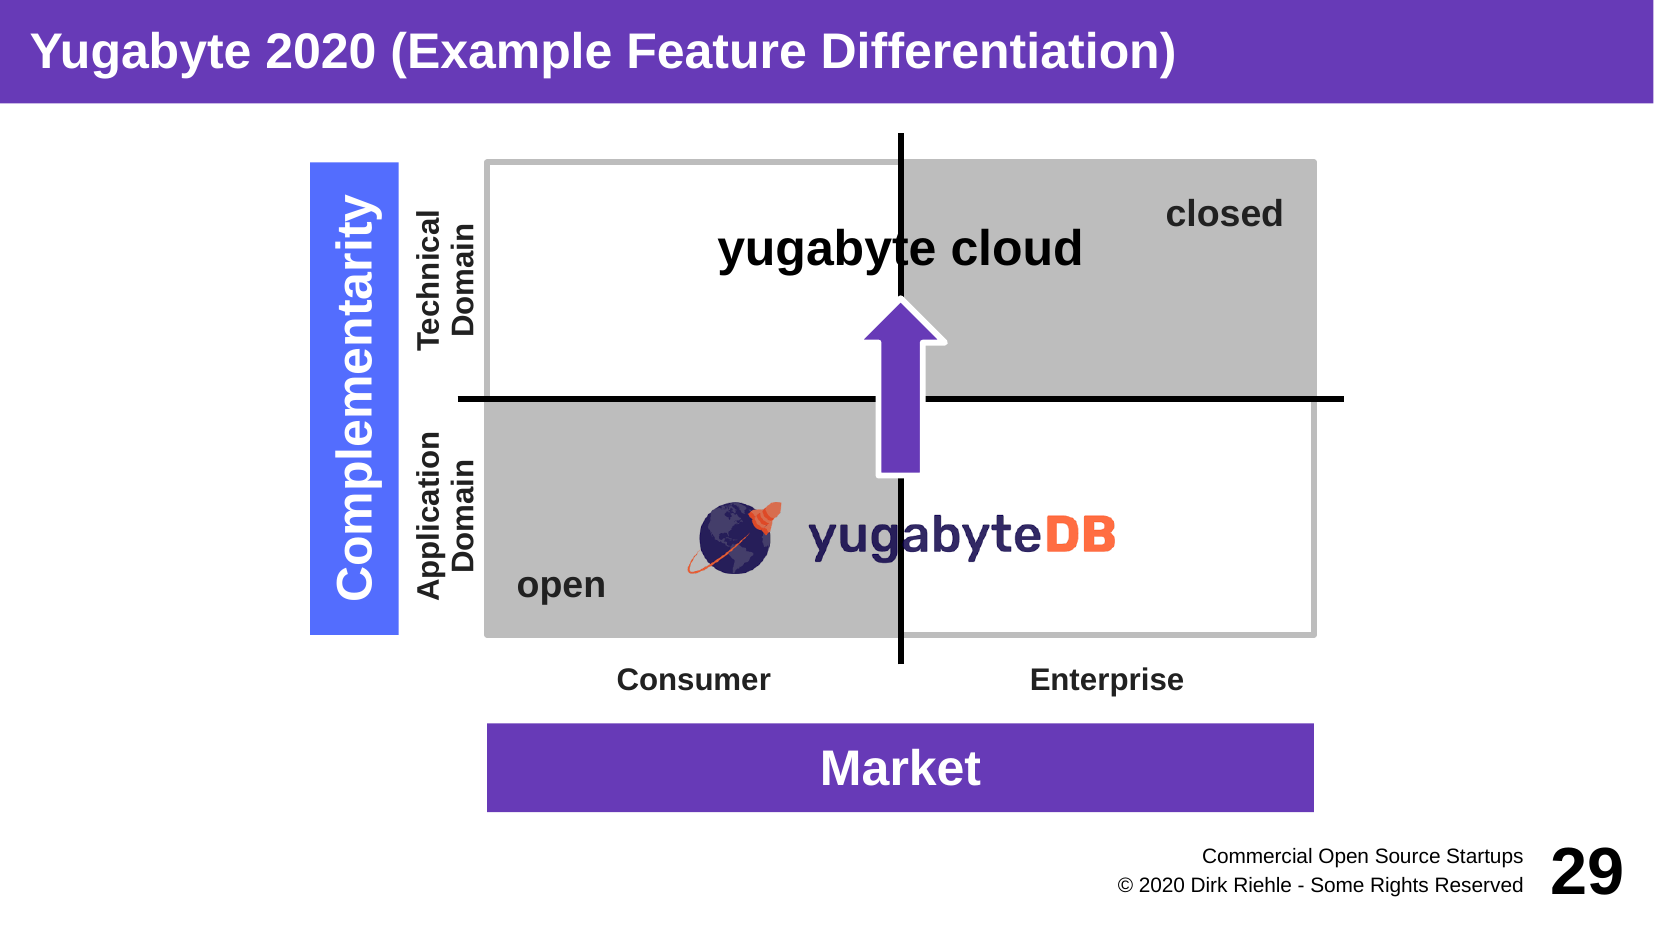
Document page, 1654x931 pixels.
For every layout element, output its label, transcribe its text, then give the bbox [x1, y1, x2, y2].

text_box Technical Domain [399, 162, 484, 399]
title Yugabyte 2020 (Example Feature Differentiation) [0, 0, 1654, 104]
text_box closed [904, 165, 1311, 396]
text_box [490, 165, 1311, 632]
text_box Application Domain [399, 399, 484, 635]
text_box Market [487, 723, 1314, 813]
text_box Enterprise [900, 638, 1314, 723]
text_box Consumer [487, 638, 900, 723]
text_box open [490, 402, 898, 632]
picture [687, 502, 1115, 574]
text_box yugabyte cloud [605, 188, 1196, 308]
text_box Complementarity [310, 162, 399, 635]
